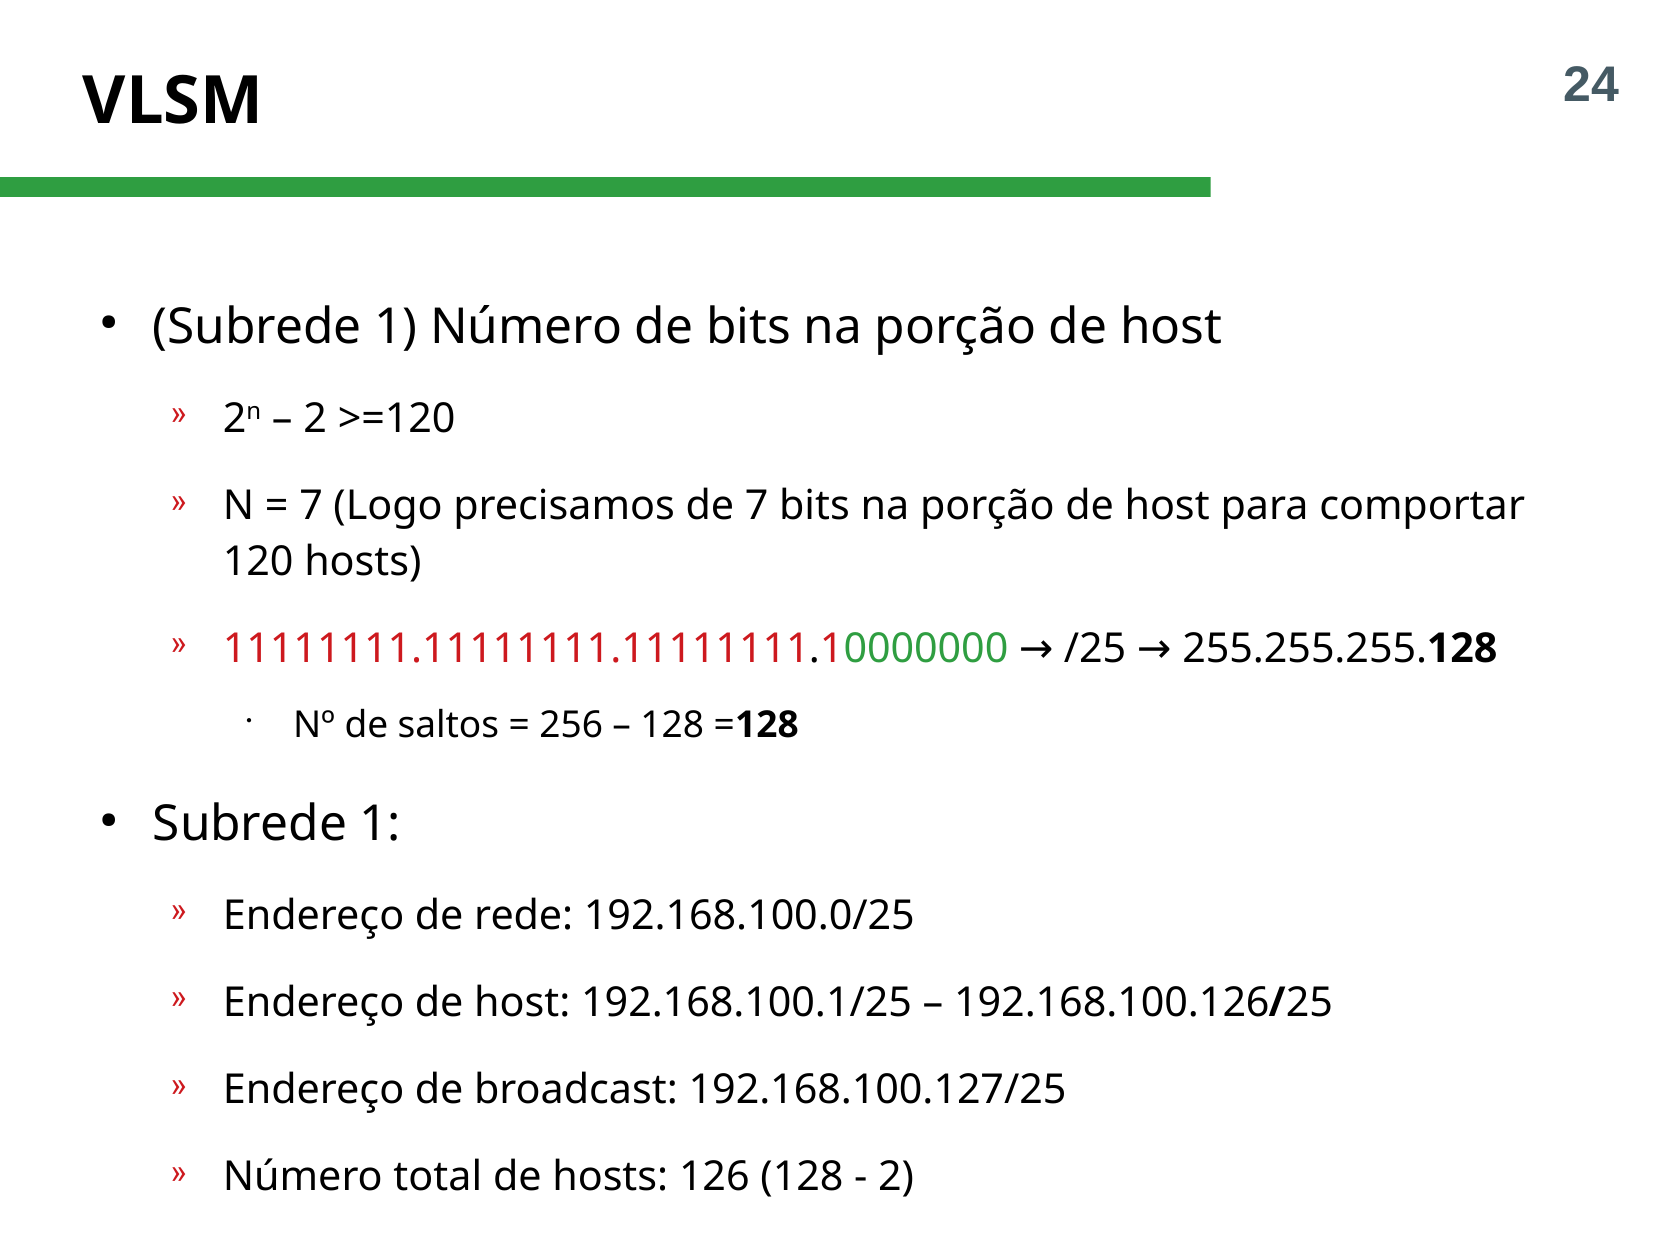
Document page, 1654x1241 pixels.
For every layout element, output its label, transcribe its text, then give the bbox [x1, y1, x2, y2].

list (Subrede 1) Número de bits na porção de host 2n – 2 >=120 N = 7 (Logo precisamos de 7 bits na porção de host para comportar 120 hosts) 11111111.11111111.11111111.10000000 → /25 → 255.255.255.128 Nº de saltos = 256 – 128 =128 Subrede 1: Endereço de rede: 192.168.100.0/25 Endereço de host: 192.168.100.1/25 – 192.168.100.126/25 Endereço de broadcast: 192.168.100.127/25 Número total de hosts: 126 (128 - 2) [82, 290, 1571, 1211]
title VLSM [82, 0, 1152, 202]
